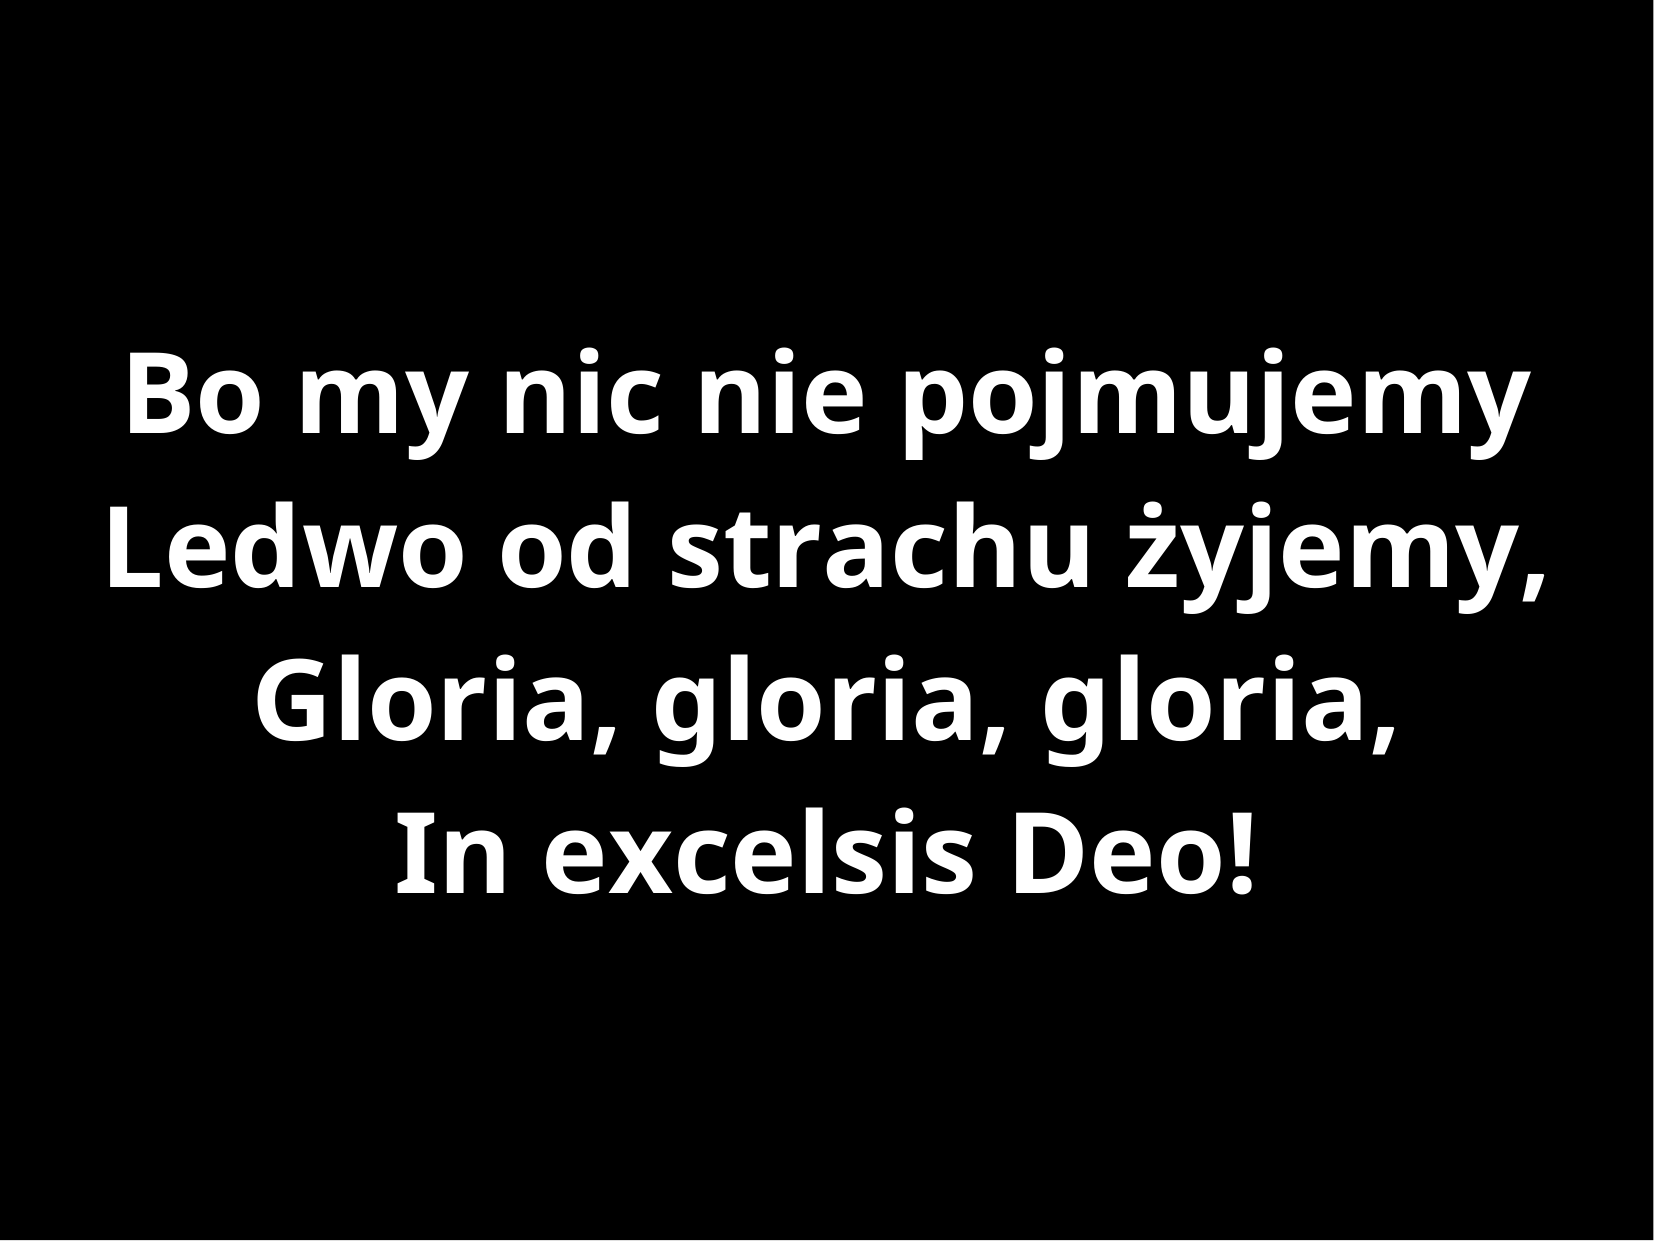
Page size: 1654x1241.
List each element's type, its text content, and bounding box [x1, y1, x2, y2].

title Bo my nic nie pojmujemy Ledwo od strachu żyjemy, Gloria, gloria, gloria, In excelsis Deo! [0, 0, 1654, 1241]
